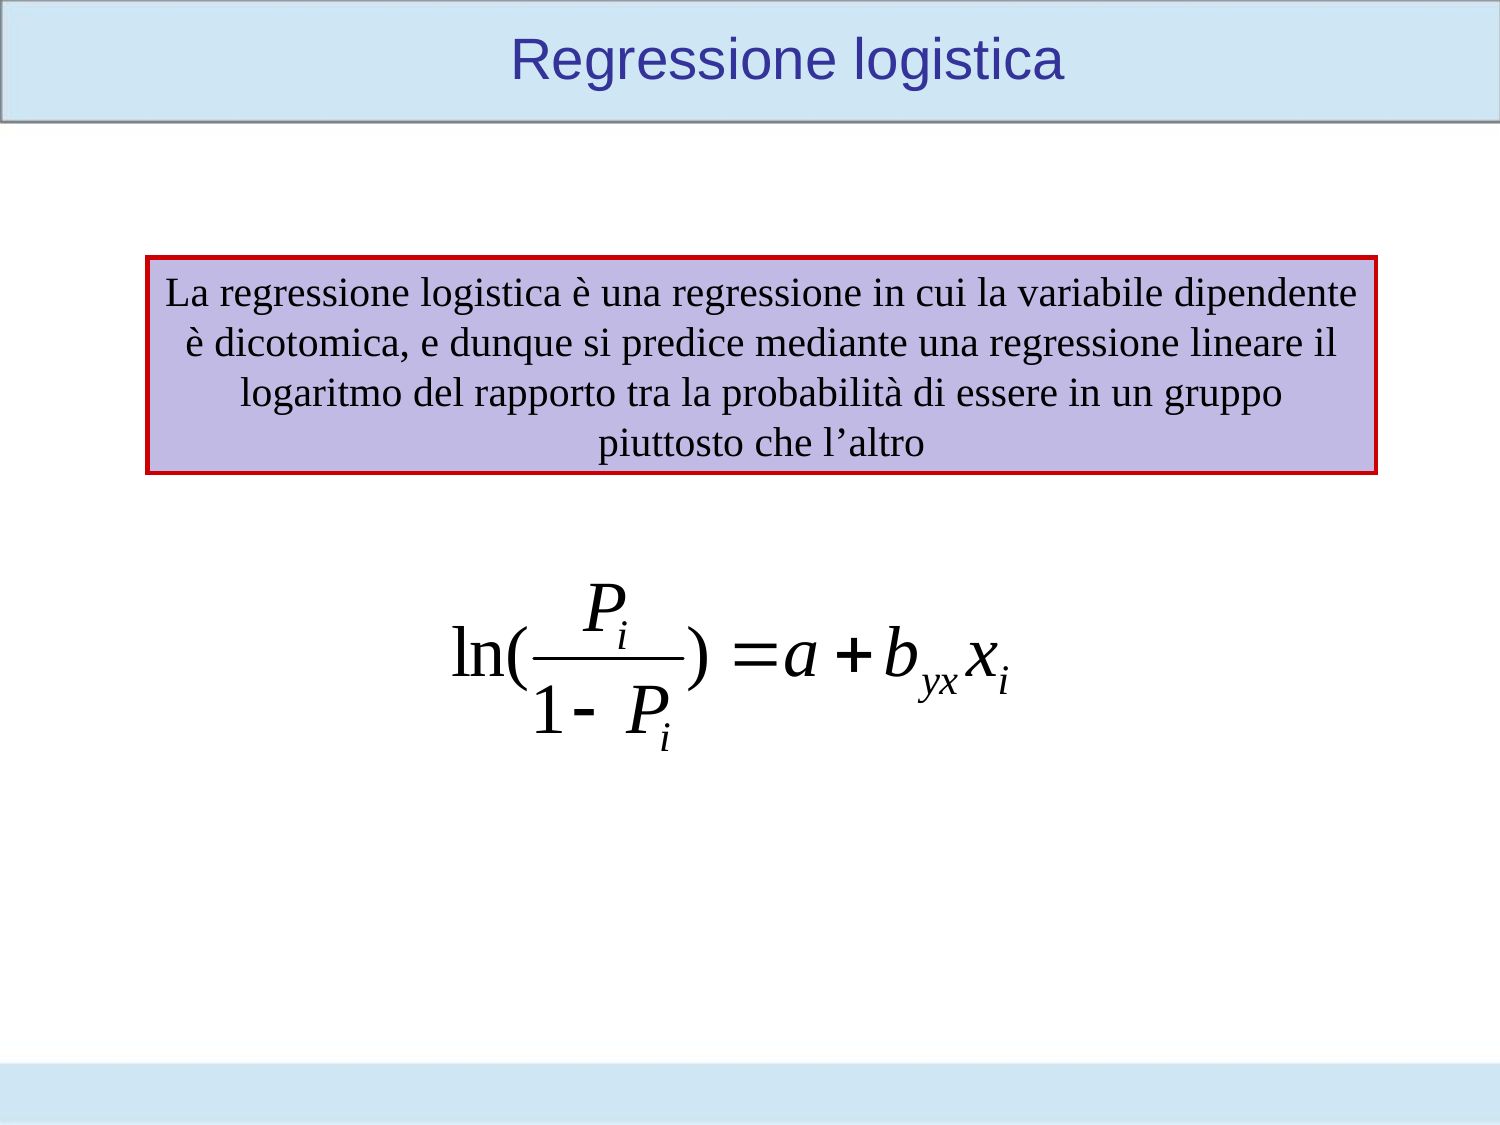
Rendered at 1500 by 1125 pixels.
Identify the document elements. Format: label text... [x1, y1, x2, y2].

title Regressione logistica [113, 0, 1463, 158]
picture [0, 0, 1500, 1125]
text_box La regressione logistica è una regressione in cui la variabile dipendente è dicotomica, e dunque si predice mediante una regressione lineare il logaritmo del rapporto tra la probabilità di essere in un gruppo piuttosto che l’altro [147, 257, 1377, 474]
